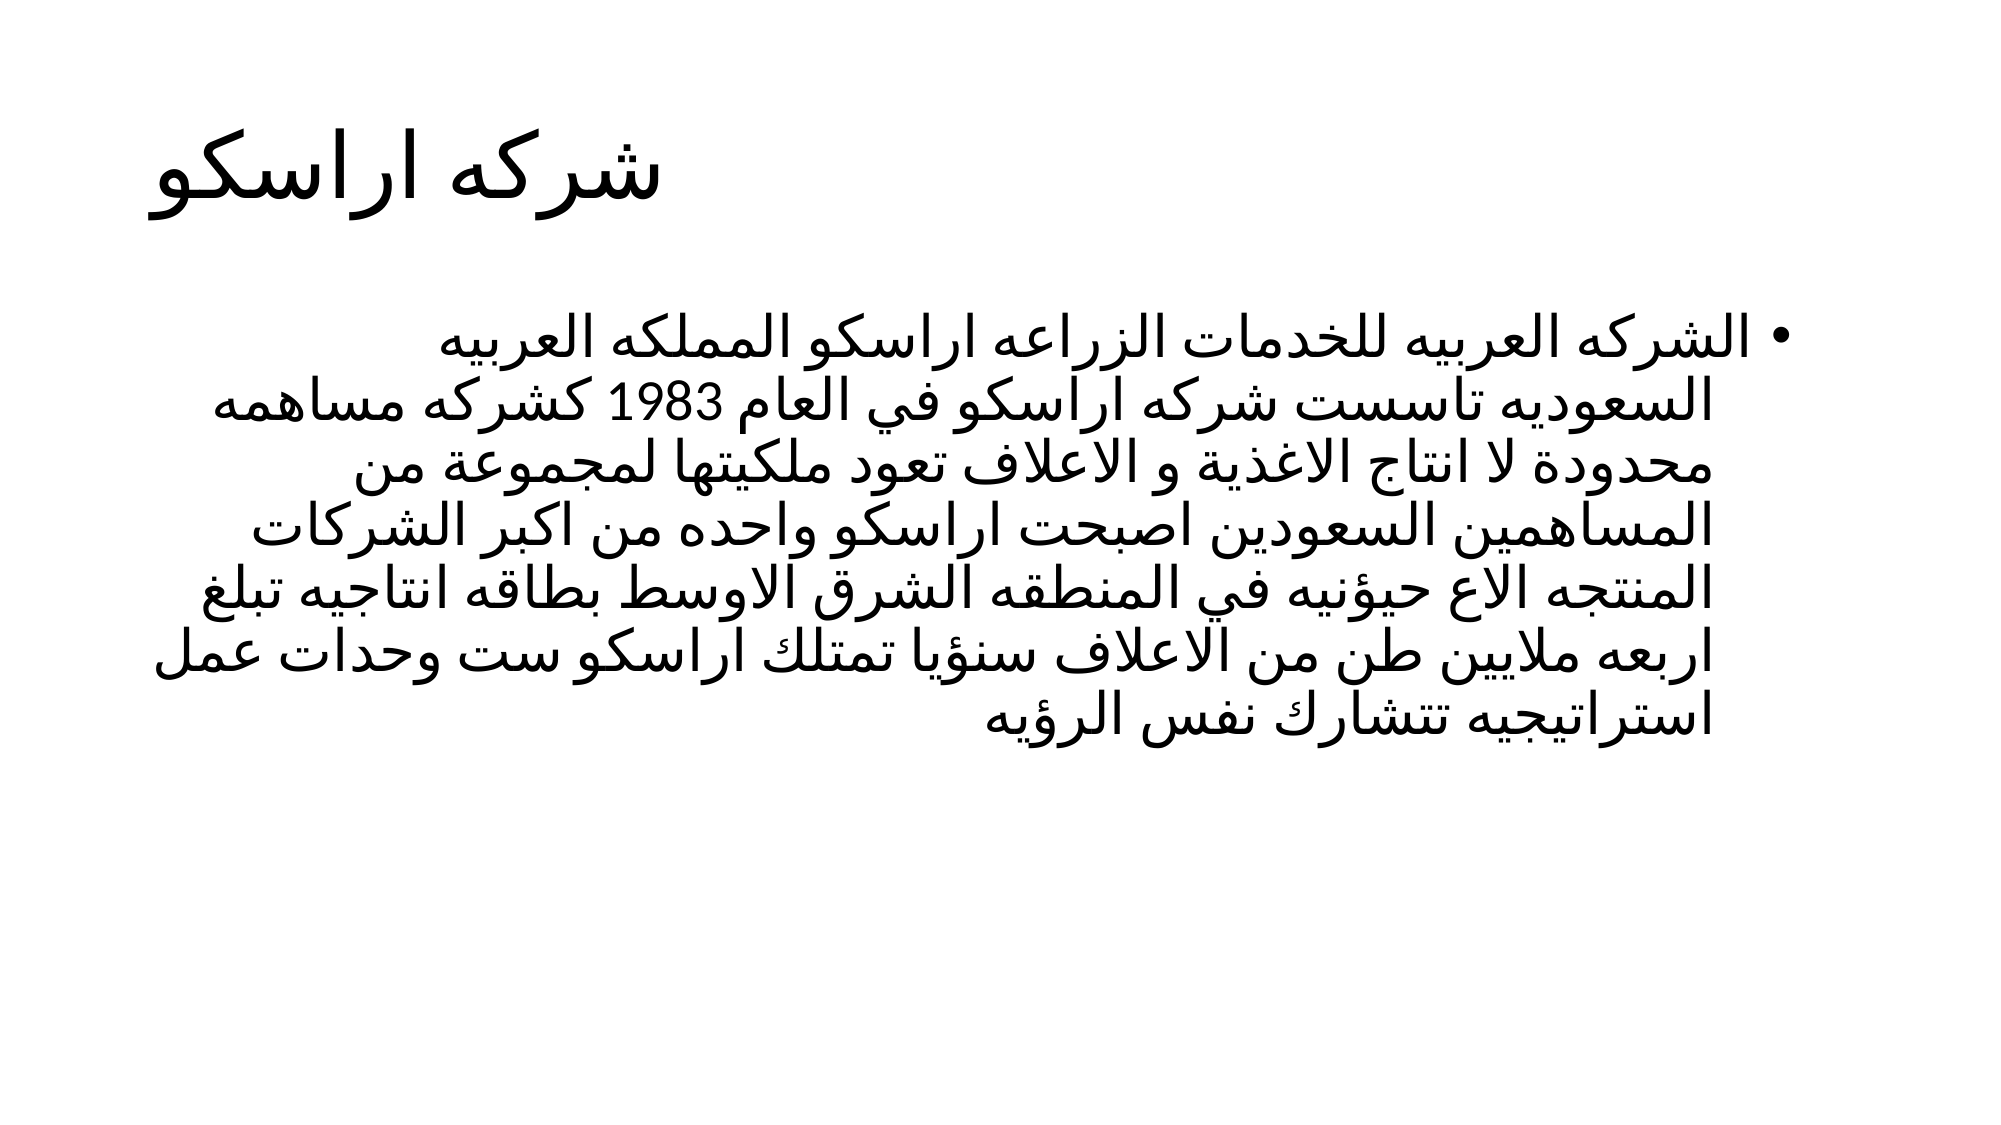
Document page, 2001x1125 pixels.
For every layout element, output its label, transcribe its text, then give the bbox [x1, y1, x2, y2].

list الشركه العربيه للخدمات الزراعه اراسكو المملكه العربيه السعوديه تاسست شركه اراسكو في العام 1983 كشركه مساهمه محدودة لا انتاج الاغذية و الاعلاف تعود ملكيتها لمجموعة من المساهمين السعودين اصبحت اراسكو واحده من اكبر الشركات المنتجه الاع حيؤنيه في المنطقه الشرق الاوسط بطاقه انتاجيه تبلغ اربعه ملايين طن من الاعلاف سنؤيا تمتلك اراسكو ست وحدات عمل استراتيجيه تتشارك نفس الرؤيه [137, 299, 1863, 1014]
title شركه اراسكو [137, 59, 1863, 278]
